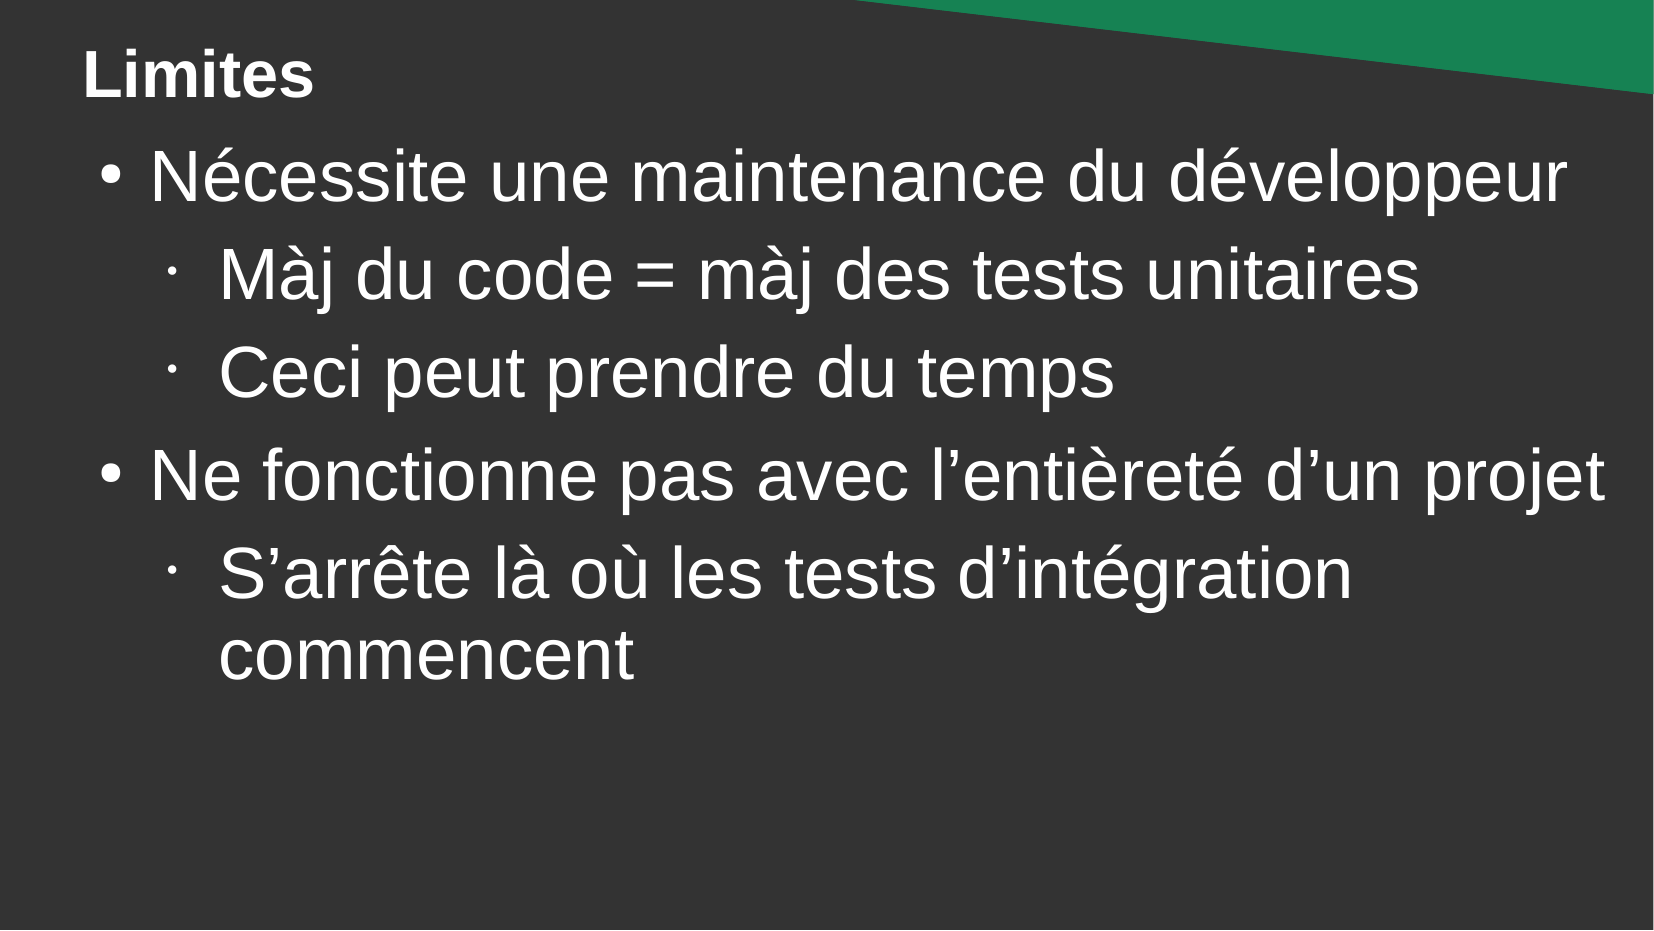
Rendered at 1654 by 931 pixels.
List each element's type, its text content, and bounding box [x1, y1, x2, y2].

title Limites [82, 37, 1571, 112]
text_box [855, 0, 1654, 95]
list Nécessite une maintenance du développeur Màj du code = màj des tests unitaires Ceci peut prendre du temps Ne fonctionne pas avec l’entièreté d’un projet S’arrête là où les tests d’intégration commencent [80, 135, 1619, 721]
